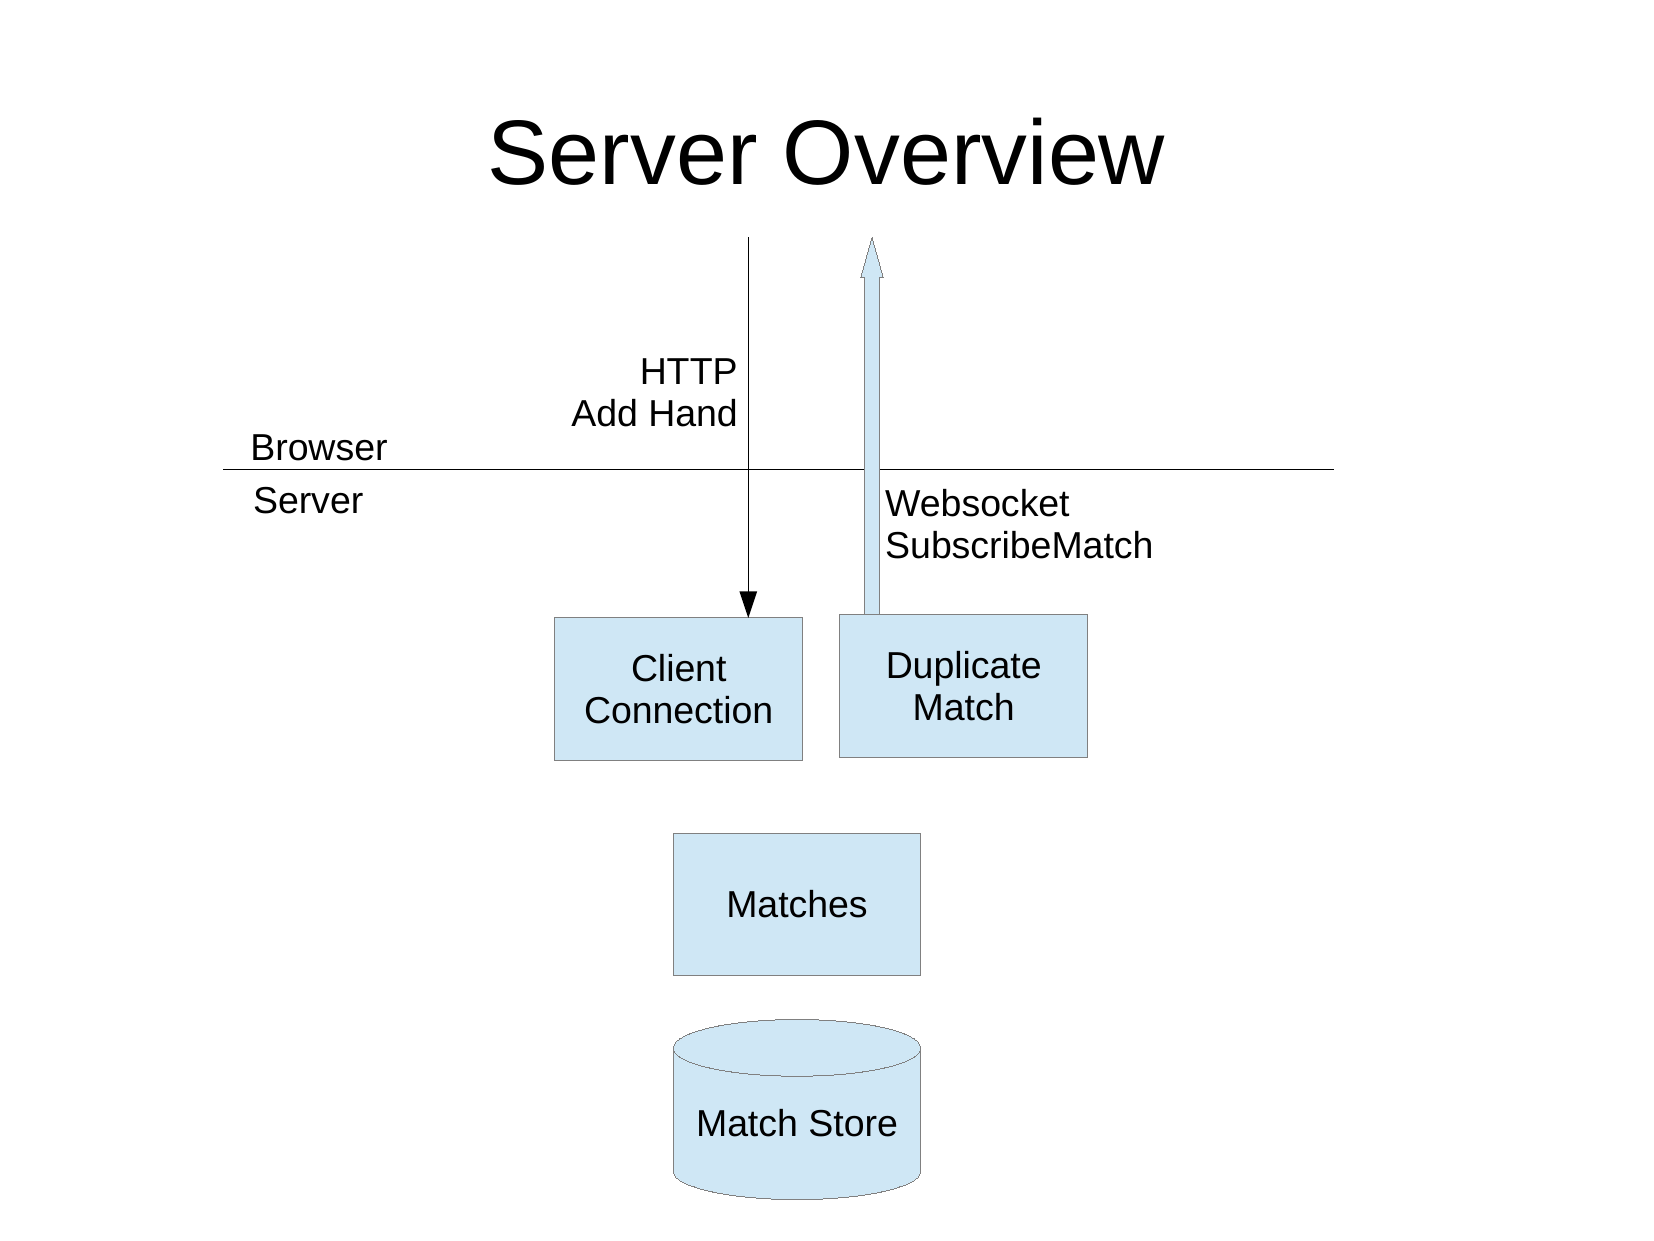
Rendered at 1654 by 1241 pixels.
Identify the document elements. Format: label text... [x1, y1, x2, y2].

text_box Match Store [673, 1019, 921, 1200]
text_box HTTP Add Hand [556, 343, 753, 443]
title Server Overview [82, 49, 1571, 257]
text_box Websocket SubscribeMatch [870, 474, 1169, 574]
text_box Matches [673, 833, 921, 976]
text_box [860, 237, 884, 614]
text_box Browser [235, 418, 402, 476]
text_box Duplicate Match [839, 614, 1088, 758]
text_box Client Connection [554, 617, 803, 761]
text_box Server [238, 476, 379, 529]
